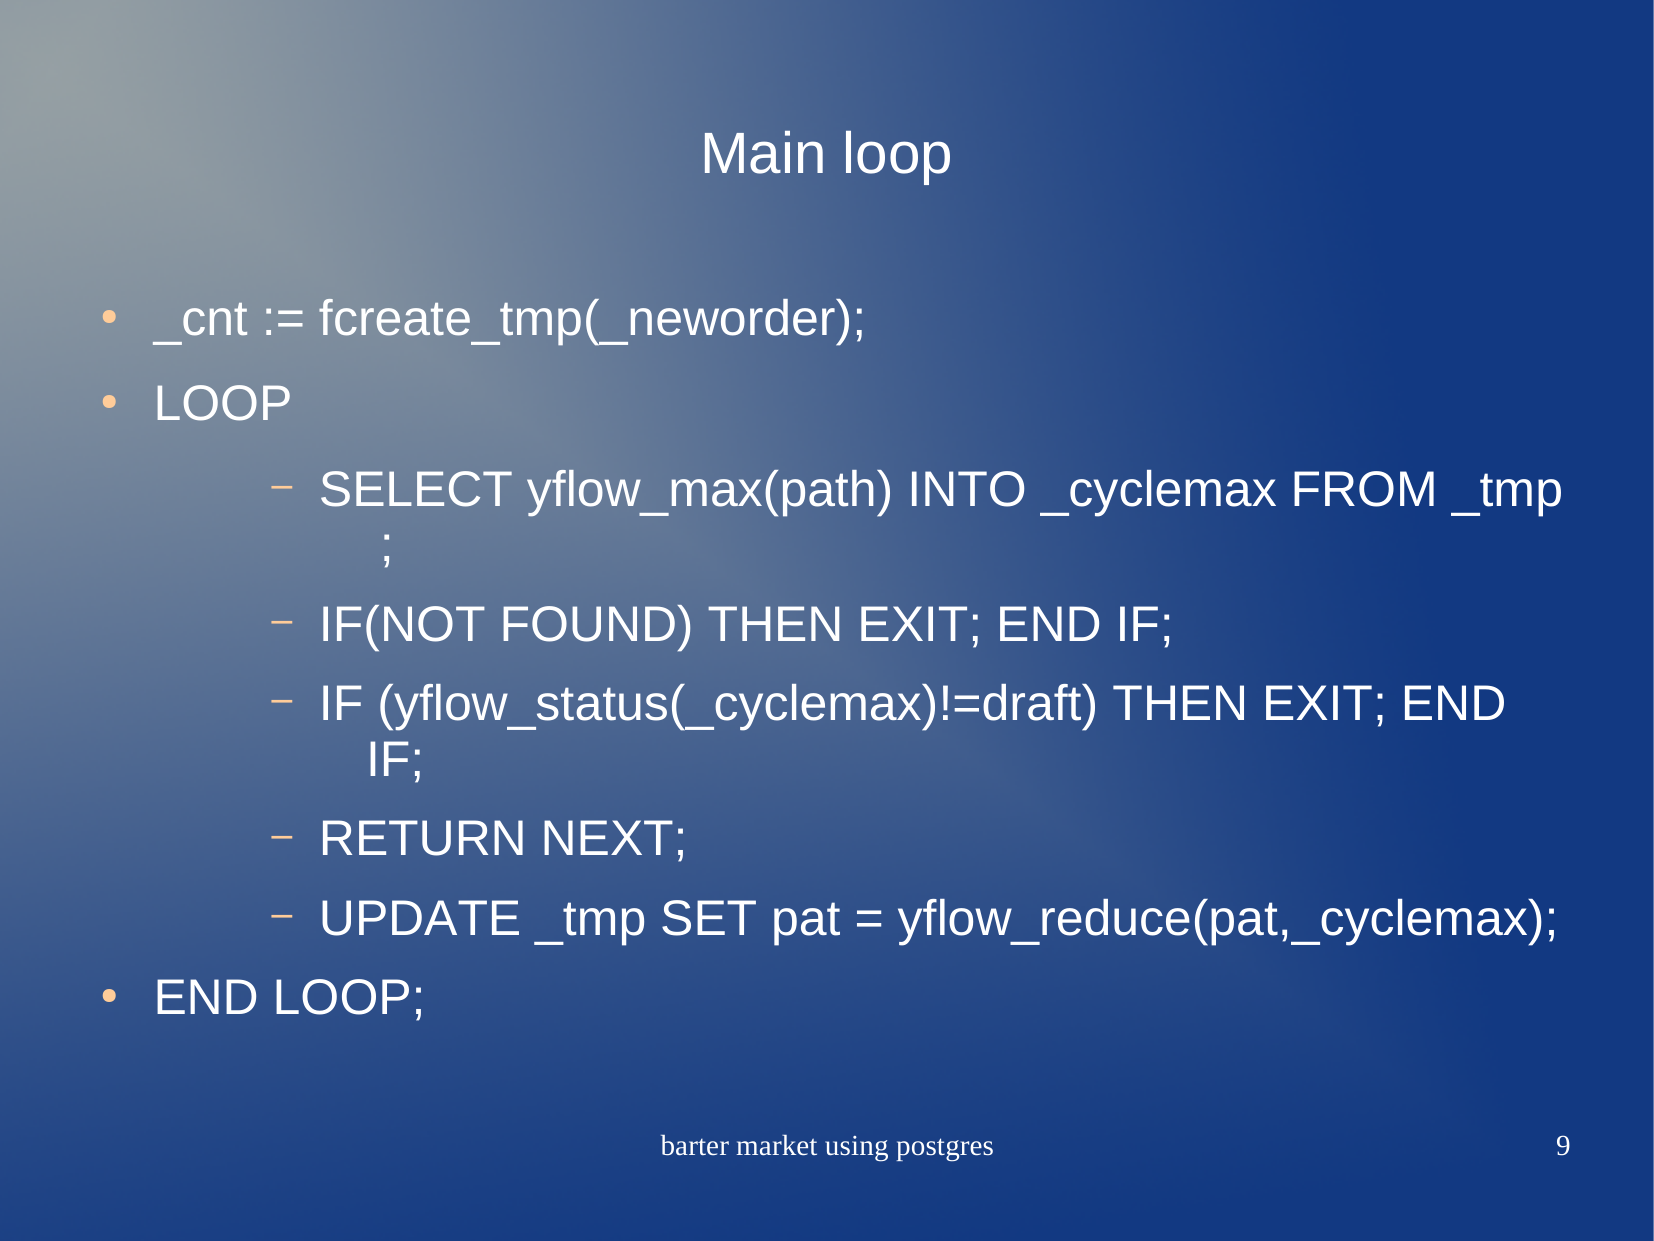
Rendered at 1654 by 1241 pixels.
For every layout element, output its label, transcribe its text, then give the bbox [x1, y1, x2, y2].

picture [0, 0, 1654, 1241]
title Main loop [82, 49, 1571, 257]
list _cnt := fcreate_tmp(_neworder); LOOP SELECT yflow_max(path) INTO _cyclemax FROM _tmp ; IF(NOT FOUND) THEN EXIT; END IF; IF (yflow_status(_cyclemax)!=draft) THEN EXIT; END IF; RETURN NEXT; UPDATE _tmp SET pat = yflow_reduce(pat,_cyclemax); END LOOP; [82, 290, 1571, 1052]
